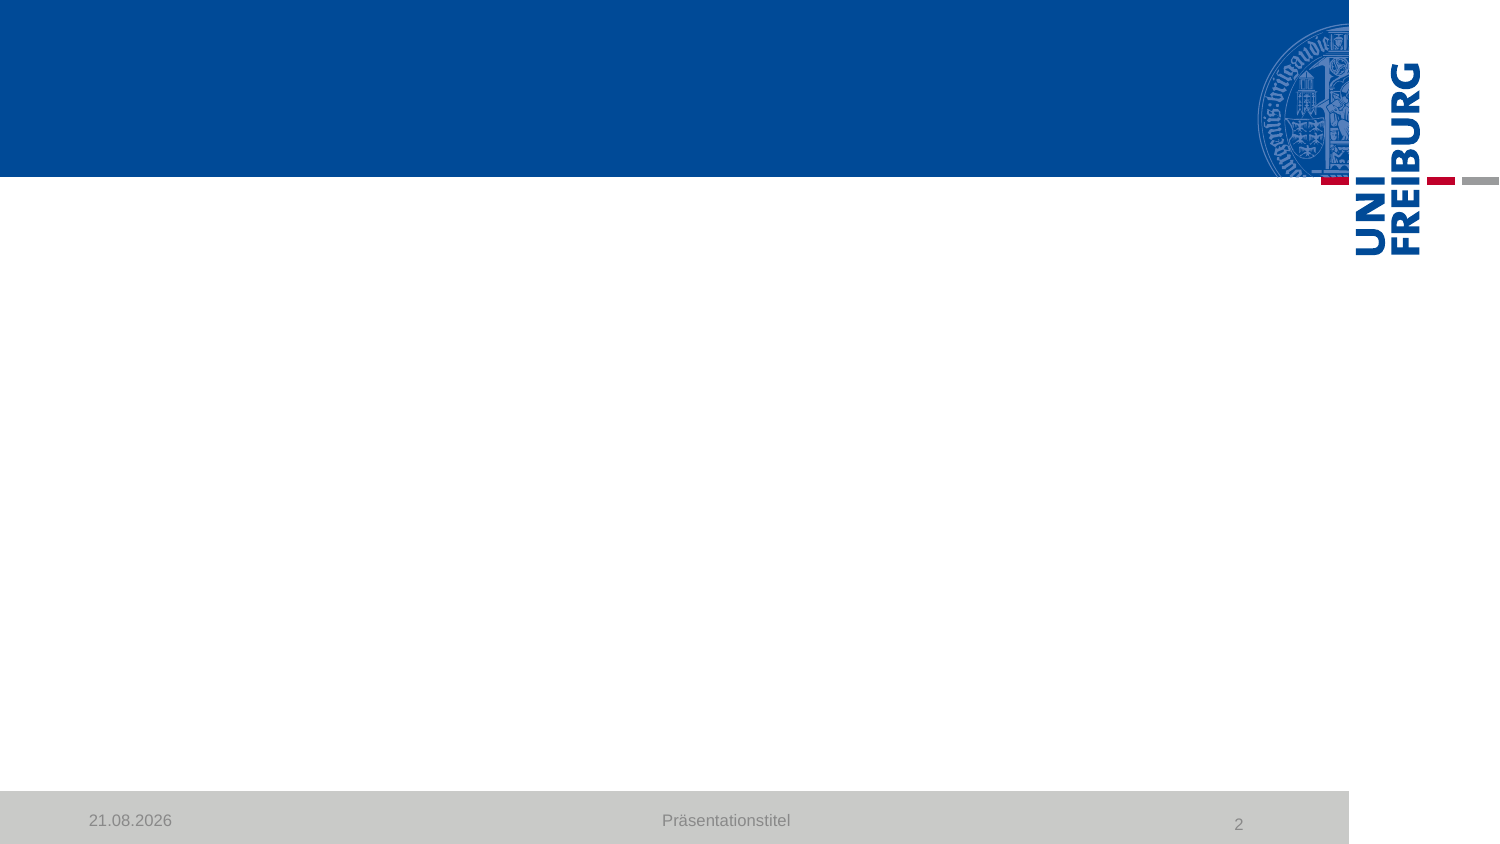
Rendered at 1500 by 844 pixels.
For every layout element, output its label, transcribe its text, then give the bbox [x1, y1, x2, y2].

text_box 2 [1234, 805, 1304, 835]
text_box Präsentationstitel [242, 805, 1211, 835]
text_box 24.06.2015 [88, 805, 219, 835]
